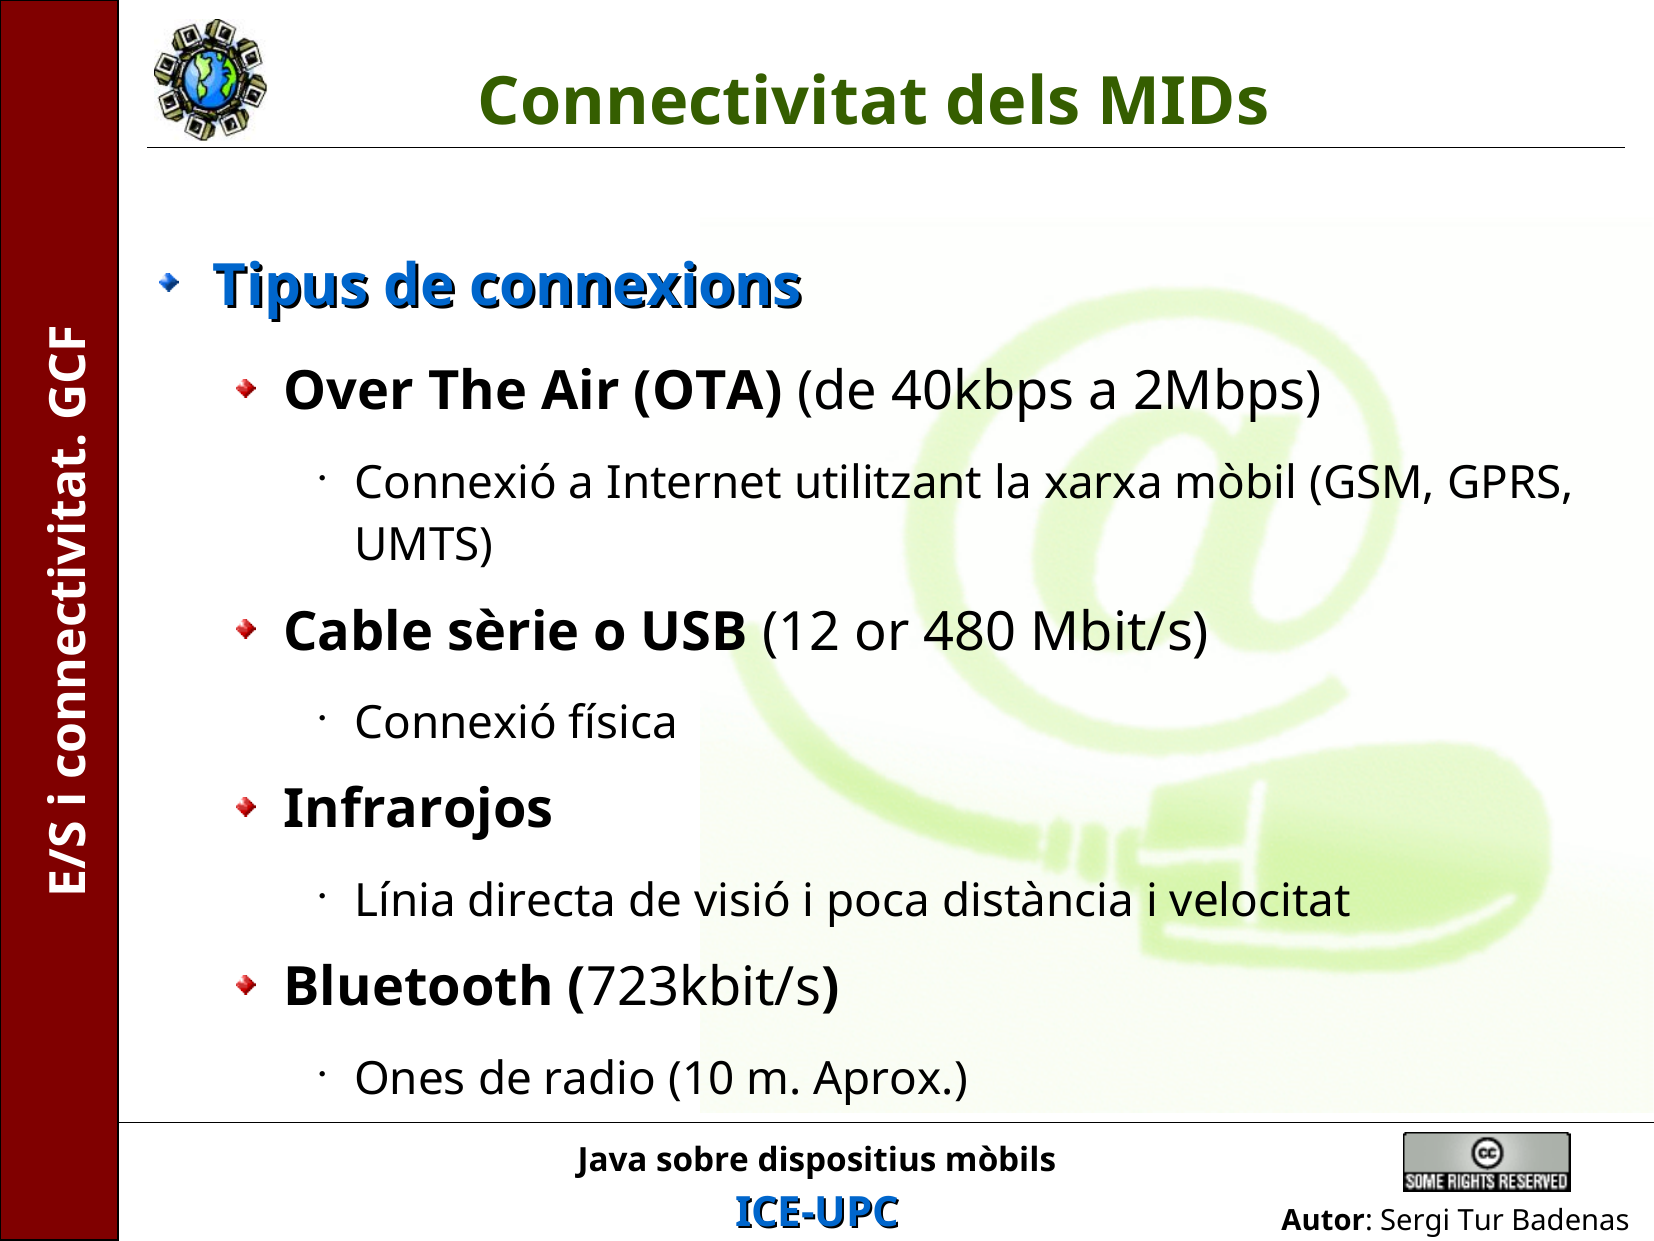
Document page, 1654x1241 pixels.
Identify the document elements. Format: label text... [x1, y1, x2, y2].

picture [1403, 1186, 1571, 1192]
list Tipus de connexions Over The Air (OTA) (de 40kbps a 2Mbps) Connexió a Internet utilitzant la xarxa mòbil (GSM, GPRS, UMTS) Cable sèrie o USB (12 or 480 Mbit/s) Connexió física Infrarojos Línia directa de visió i poca distància i velocitat Bluetooth (723kbit/s) Ones de radio (10 m. Aprox.) [141, 242, 1630, 1186]
picture [154, 19, 268, 56]
picture [700, 217, 1654, 1113]
title Connectivitat dels MIDs [129, 56, 1619, 141]
